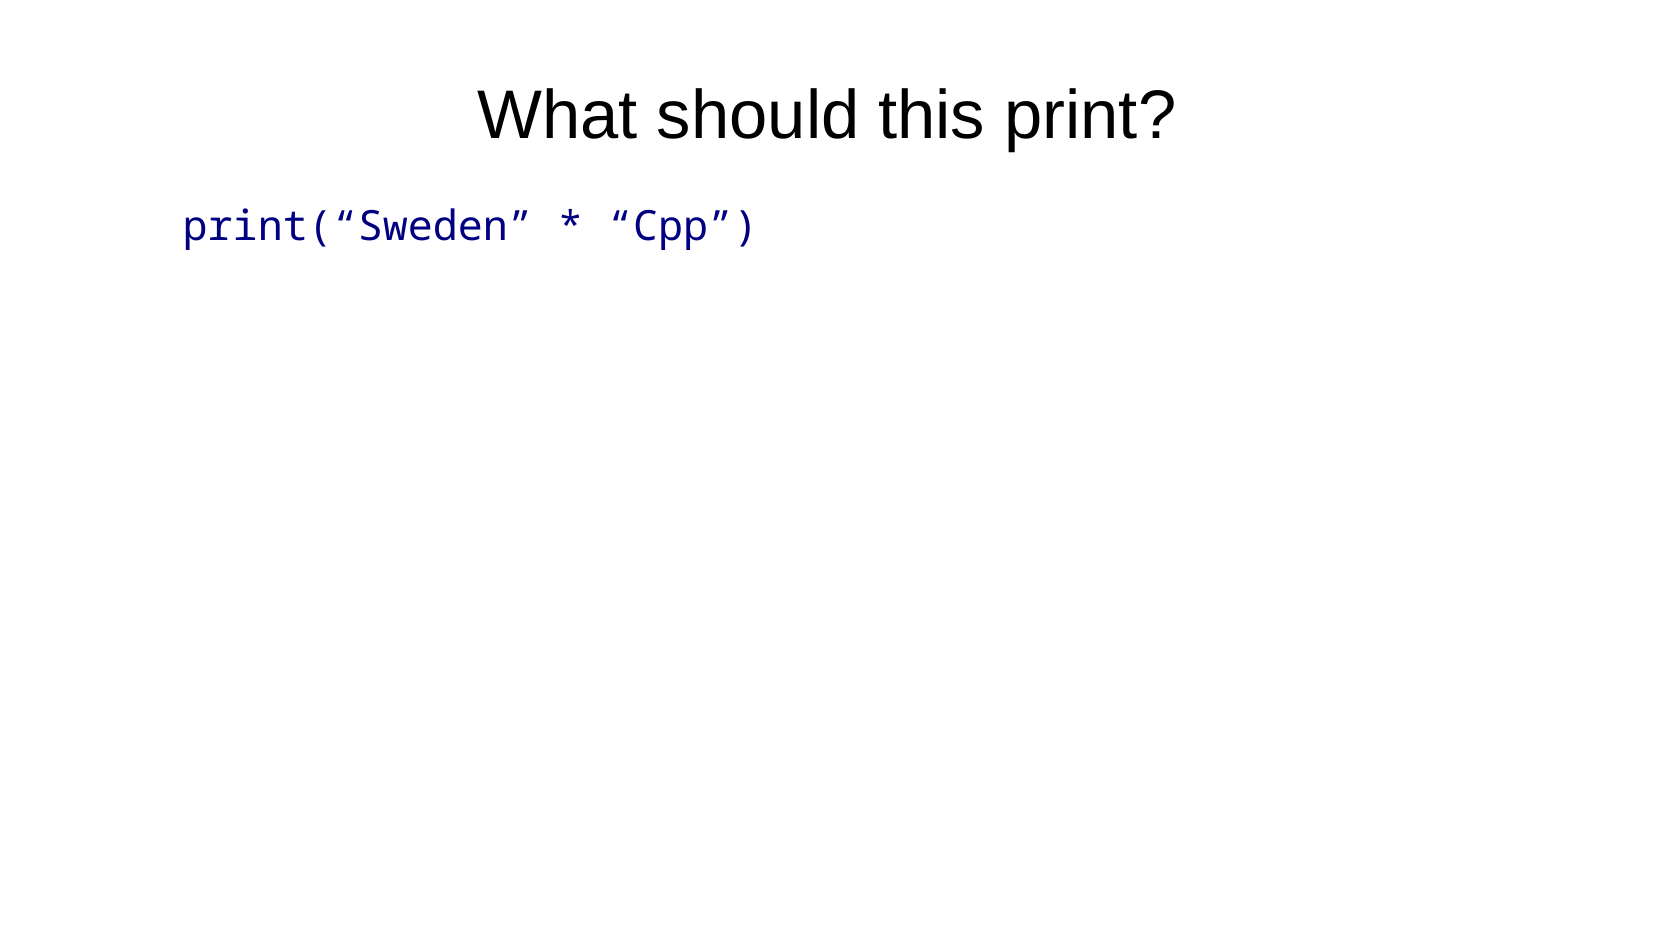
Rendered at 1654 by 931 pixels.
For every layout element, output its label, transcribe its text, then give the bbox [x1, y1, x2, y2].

list print(“Sweden” * “Cpp”) [82, 195, 1571, 735]
title What should this print? [82, 37, 1572, 193]
